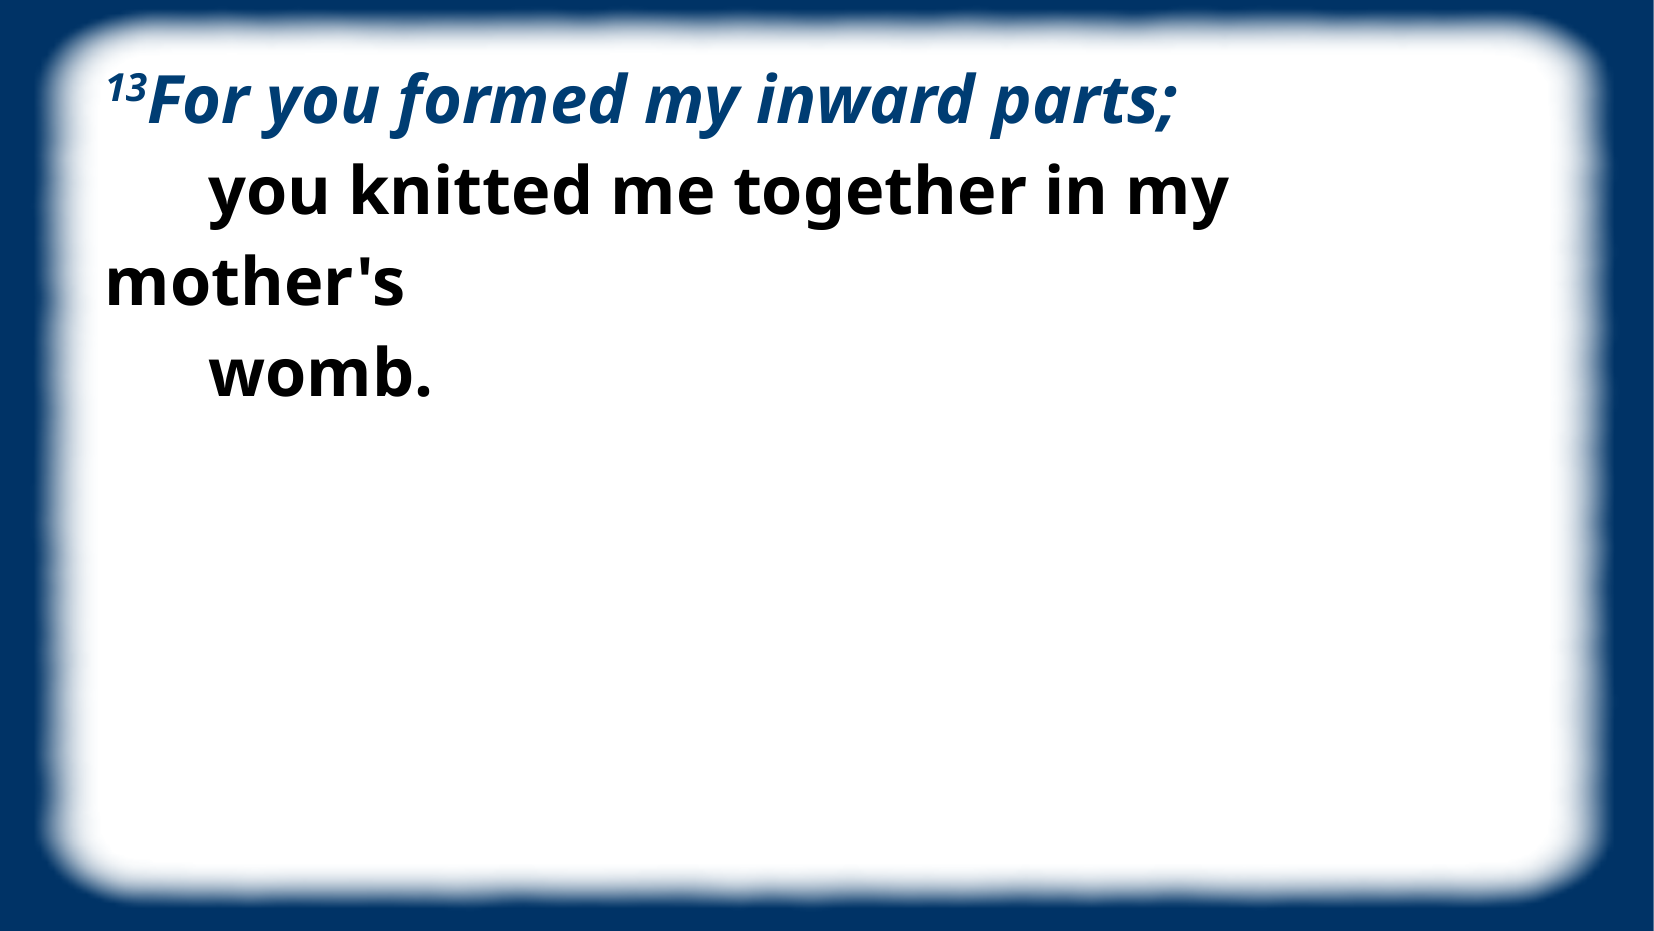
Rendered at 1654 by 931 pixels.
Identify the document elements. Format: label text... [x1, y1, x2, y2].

picture [0, 0, 1654, 931]
text_box 13For you formed my inward parts; you knitted me together in my mother's womb. [90, 45, 1561, 346]
